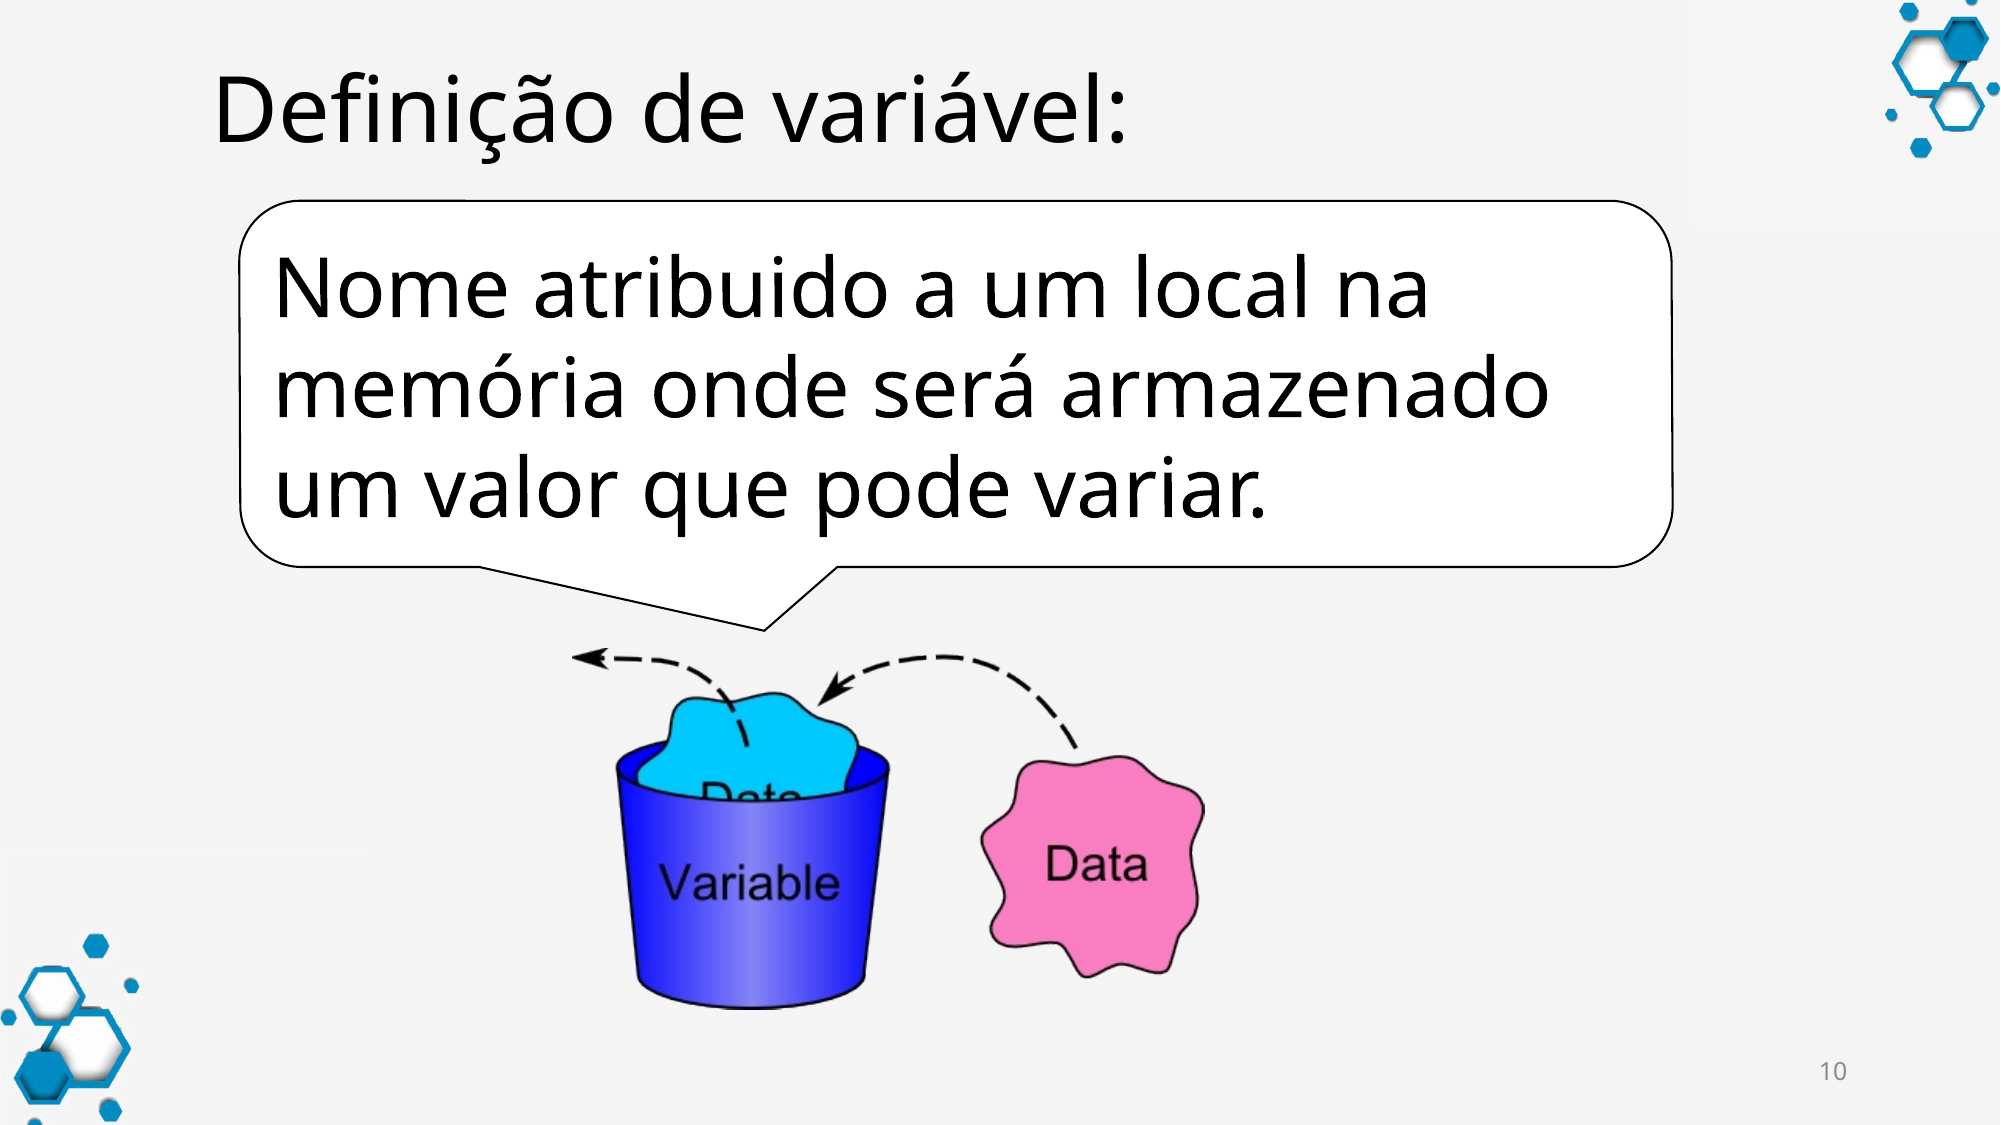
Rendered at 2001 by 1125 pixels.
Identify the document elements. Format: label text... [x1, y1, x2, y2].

title Definição de variável: [196, 42, 1241, 184]
slide_number <número> [1412, 1042, 1863, 1103]
text_box Nome atribuido a um local na memória onde será armazenado um valor que pode variar. [239, 200, 1673, 631]
picture [1694, 0, 2000, 226]
picture [1, 852, 369, 1125]
picture [572, 648, 1205, 1010]
